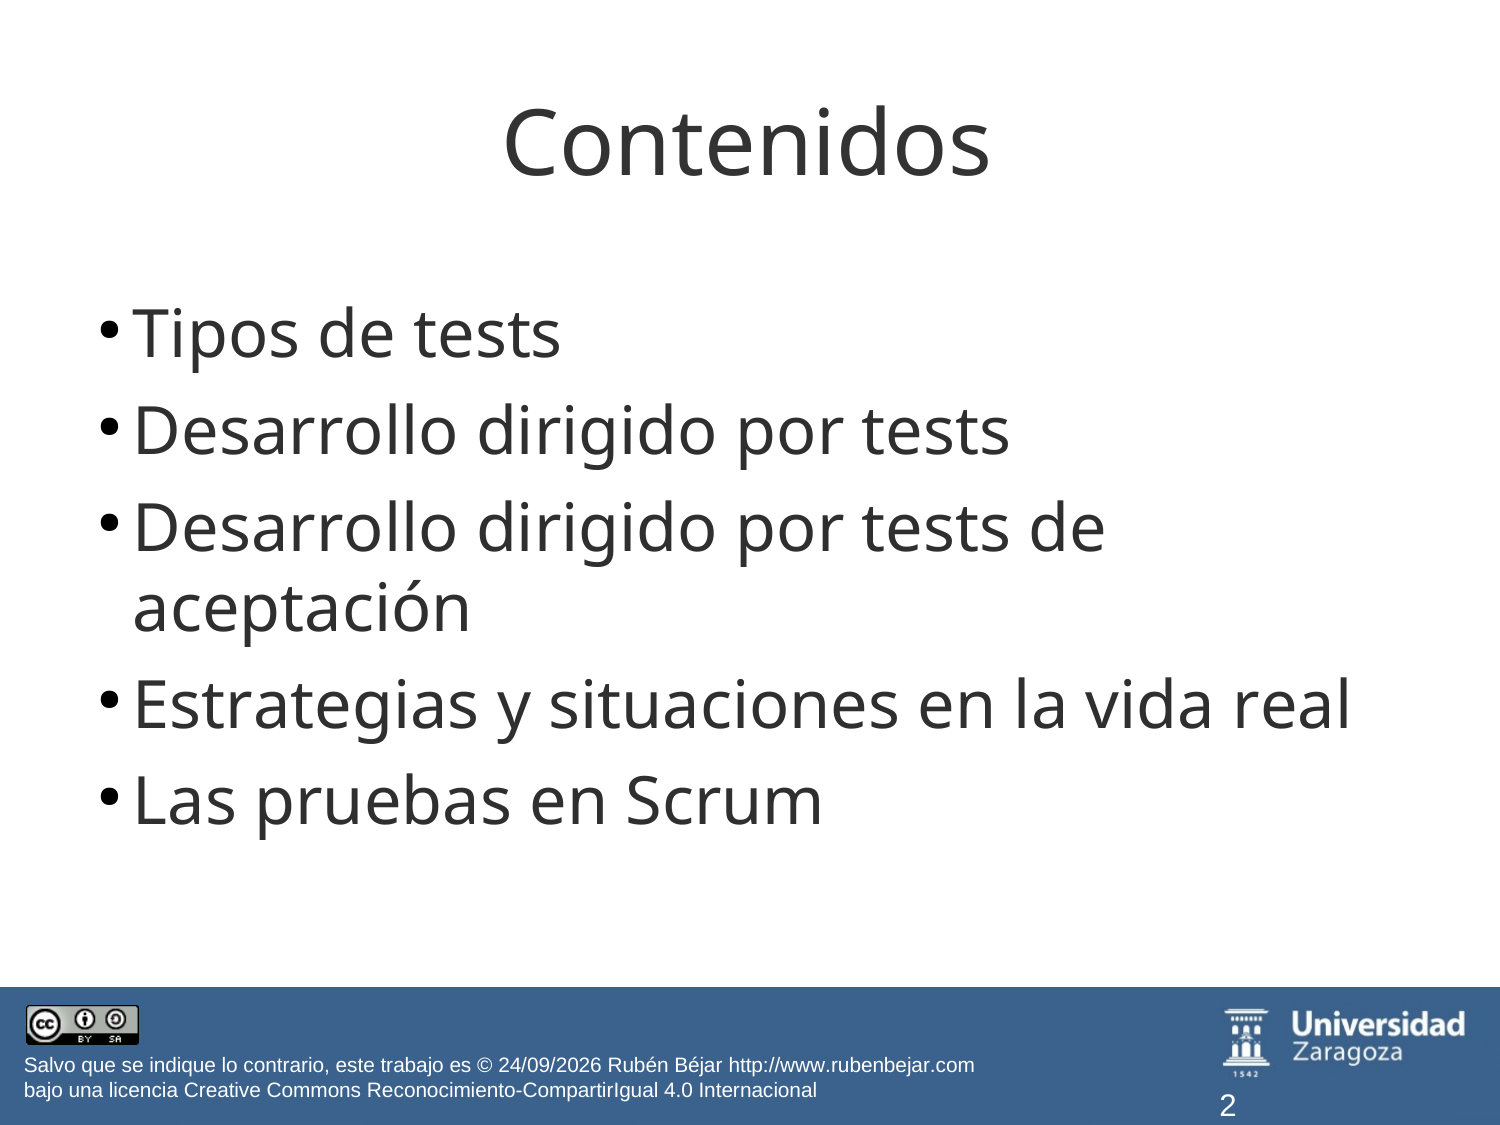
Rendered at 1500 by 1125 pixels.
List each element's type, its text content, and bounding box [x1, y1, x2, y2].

picture [0, 987, 1500, 1125]
list Tipos de tests Desarrollo dirigido por tests Desarrollo dirigido por tests de aceptación Estrategias y situaciones en la vida real Las pruebas en Scrum [82, 283, 1418, 957]
title Contenidos [74, 21, 1420, 257]
